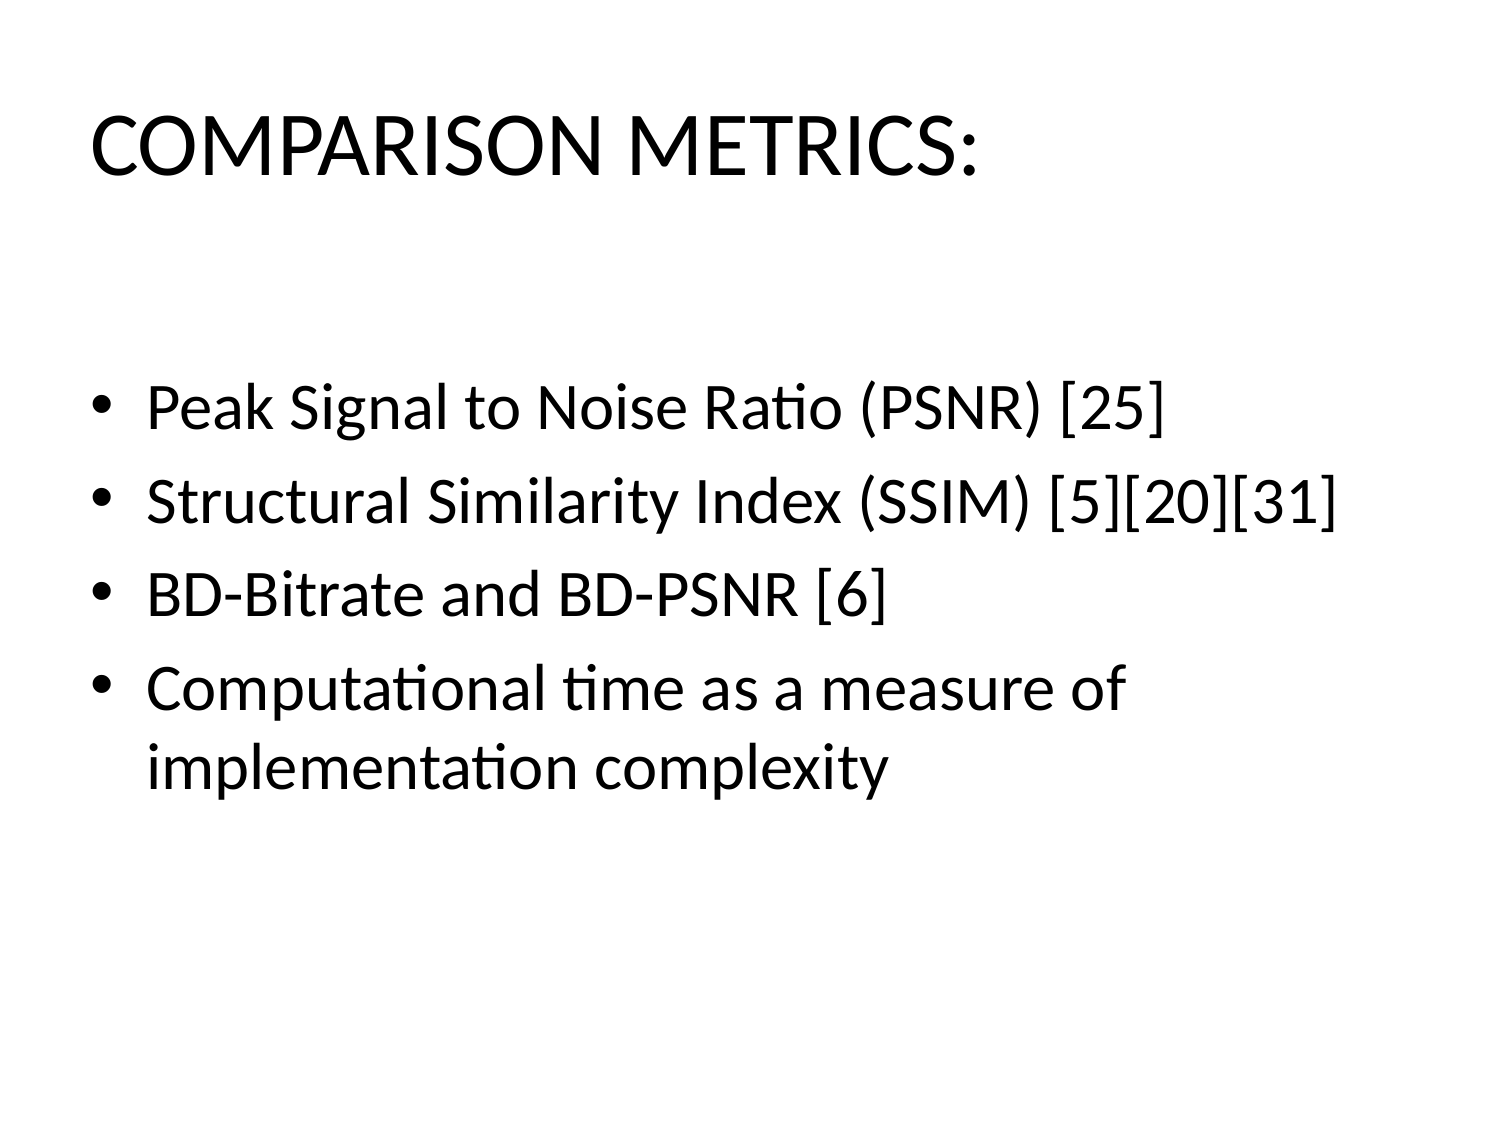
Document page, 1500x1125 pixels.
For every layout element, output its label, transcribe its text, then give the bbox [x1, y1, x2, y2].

title COMPARISON METRICS: [75, 45, 1425, 233]
list Peak Signal to Noise Ratio (PSNR) [25] Structural Similarity Index (SSIM) [5][20][31] BD-Bitrate and BD-PSNR [6] Computational time as a measure of implementation complexity [75, 262, 1425, 1005]
